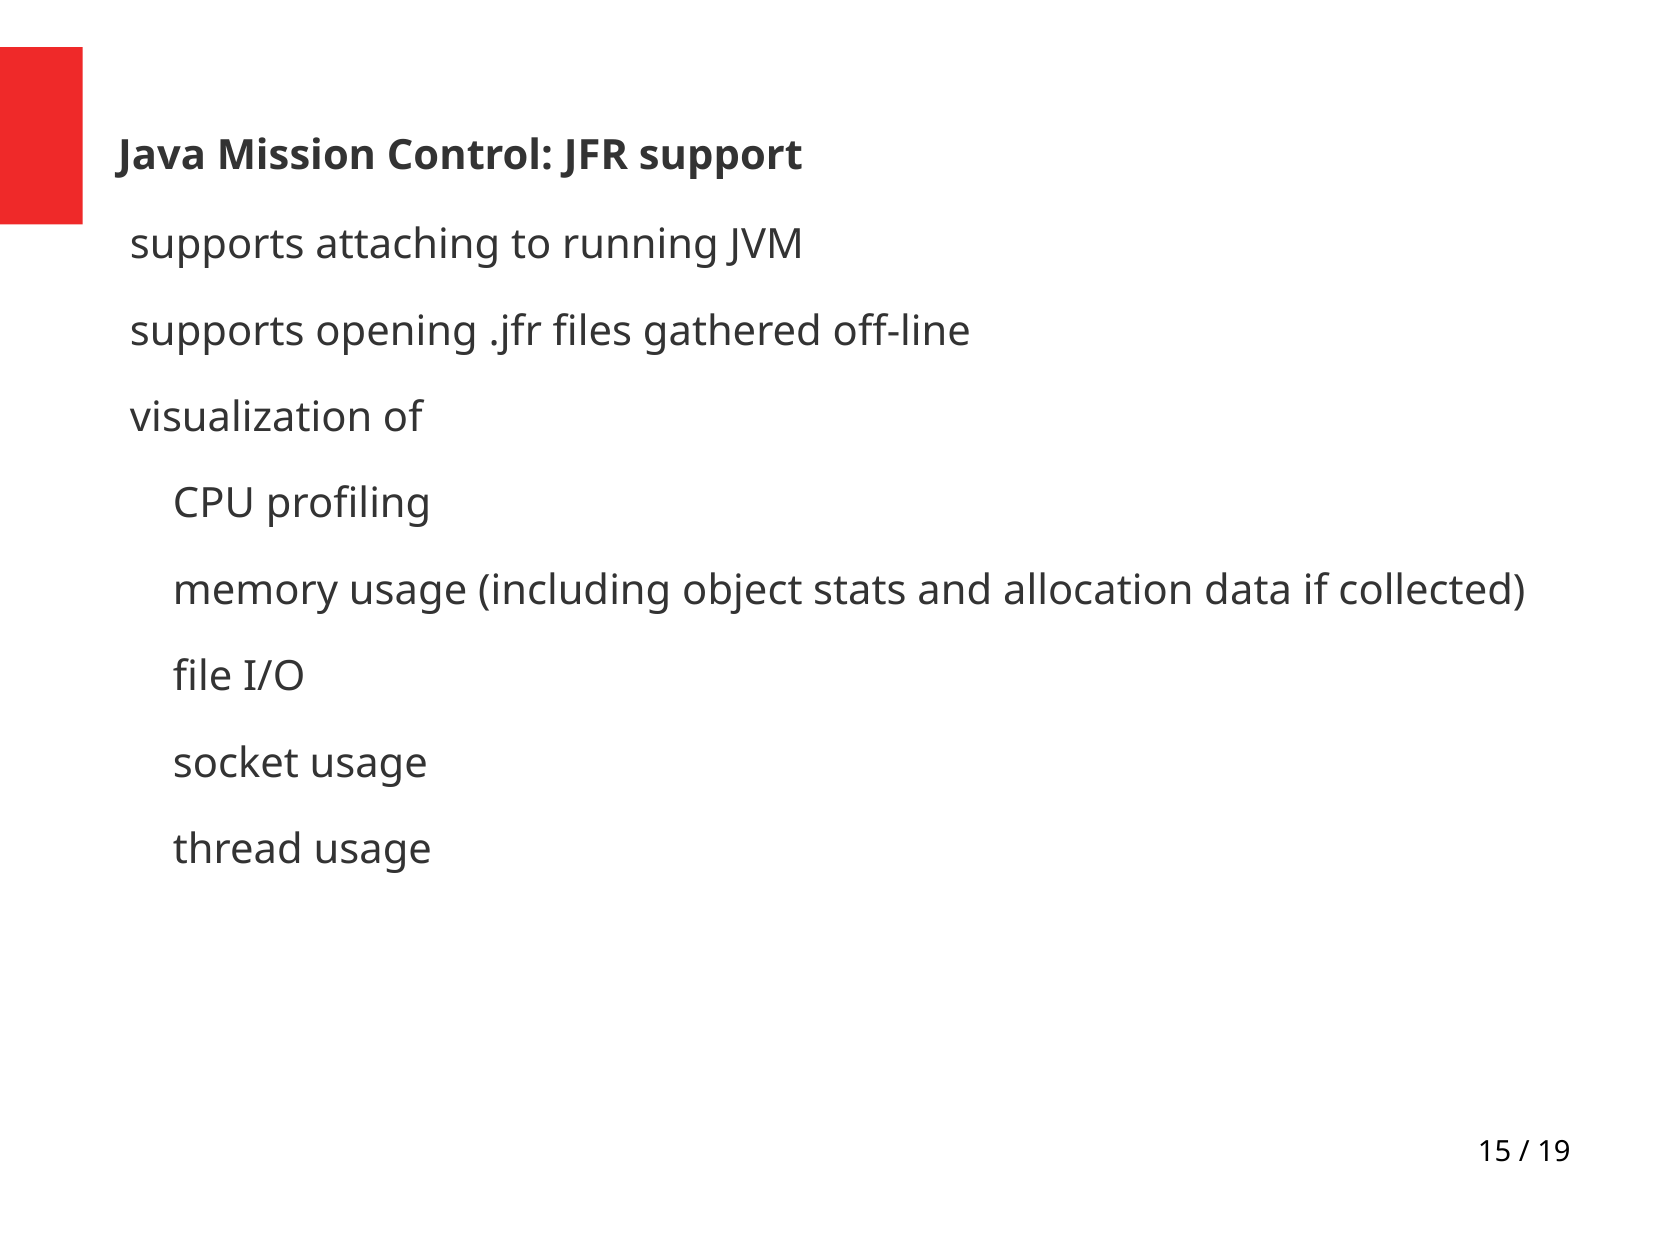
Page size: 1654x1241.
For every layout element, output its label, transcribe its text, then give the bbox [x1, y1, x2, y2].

title Java Mission Control: JFR support [118, 49, 1571, 257]
list supports attaching to running JVM supports opening .jfr files gathered off-line visualization of CPU profiling memory usage (including object stats and allocation data if collected) file I/O socket usage thread usage [129, 213, 1548, 934]
